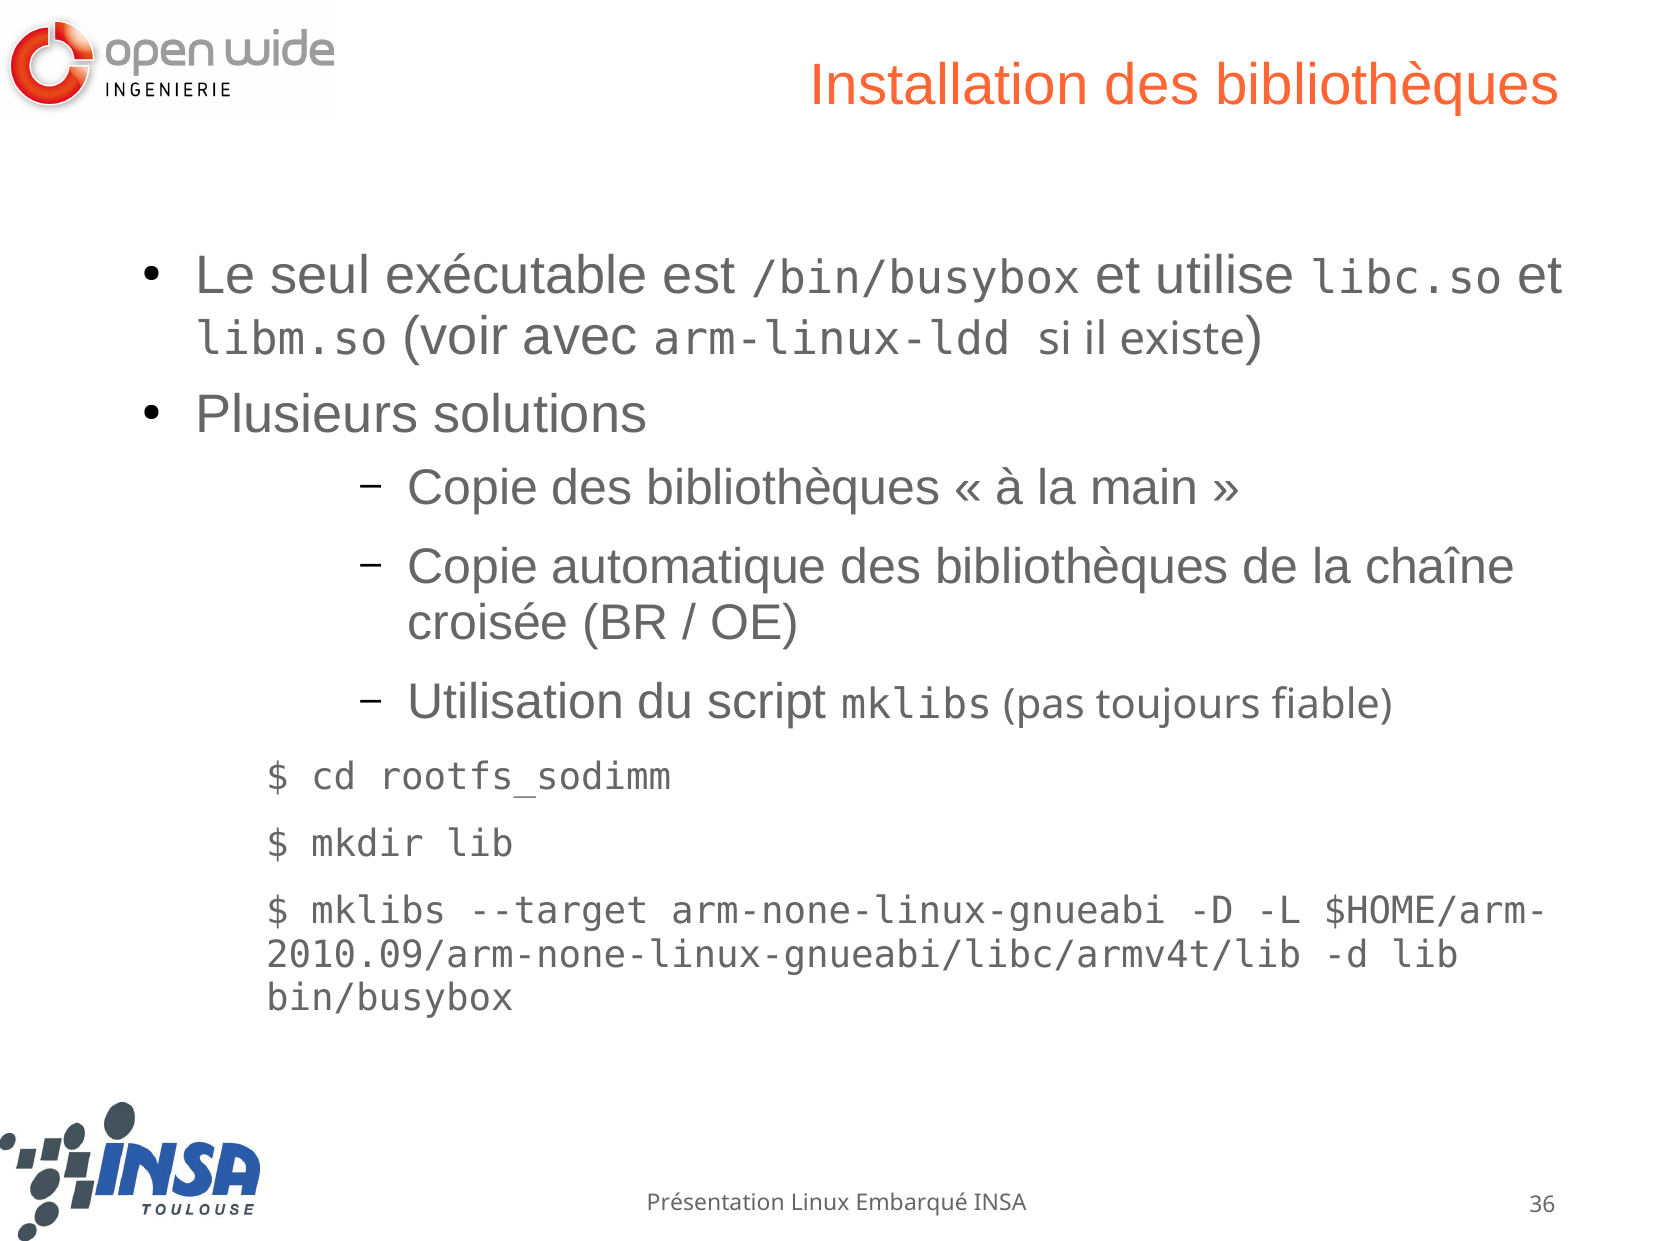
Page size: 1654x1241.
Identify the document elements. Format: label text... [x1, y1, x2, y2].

list Le seul exécutable est /bin/busybox et utilise libc.so et libm.so (voir avec arm-linux-ldd si il existe) Plusieurs solutions Copie des bibliothèques « à la main » Copie automatique des bibliothèques de la chaîne croisée (BR / OE) Utilisation du script mklibs (pas toujours fiable) $ cd rootfs_sodimm $ mkdir lib $ mklibs --target arm-none-linux-gnueabi -D -L $HOME/arm-2010.09/arm-none-linux-gnueabi/libc/armv4t/lib -d lib bin/busybox [124, 244, 1654, 1116]
picture [0, 1102, 260, 1241]
picture [0, 0, 334, 119]
title Installation des bibliothèques [602, 12, 1561, 157]
